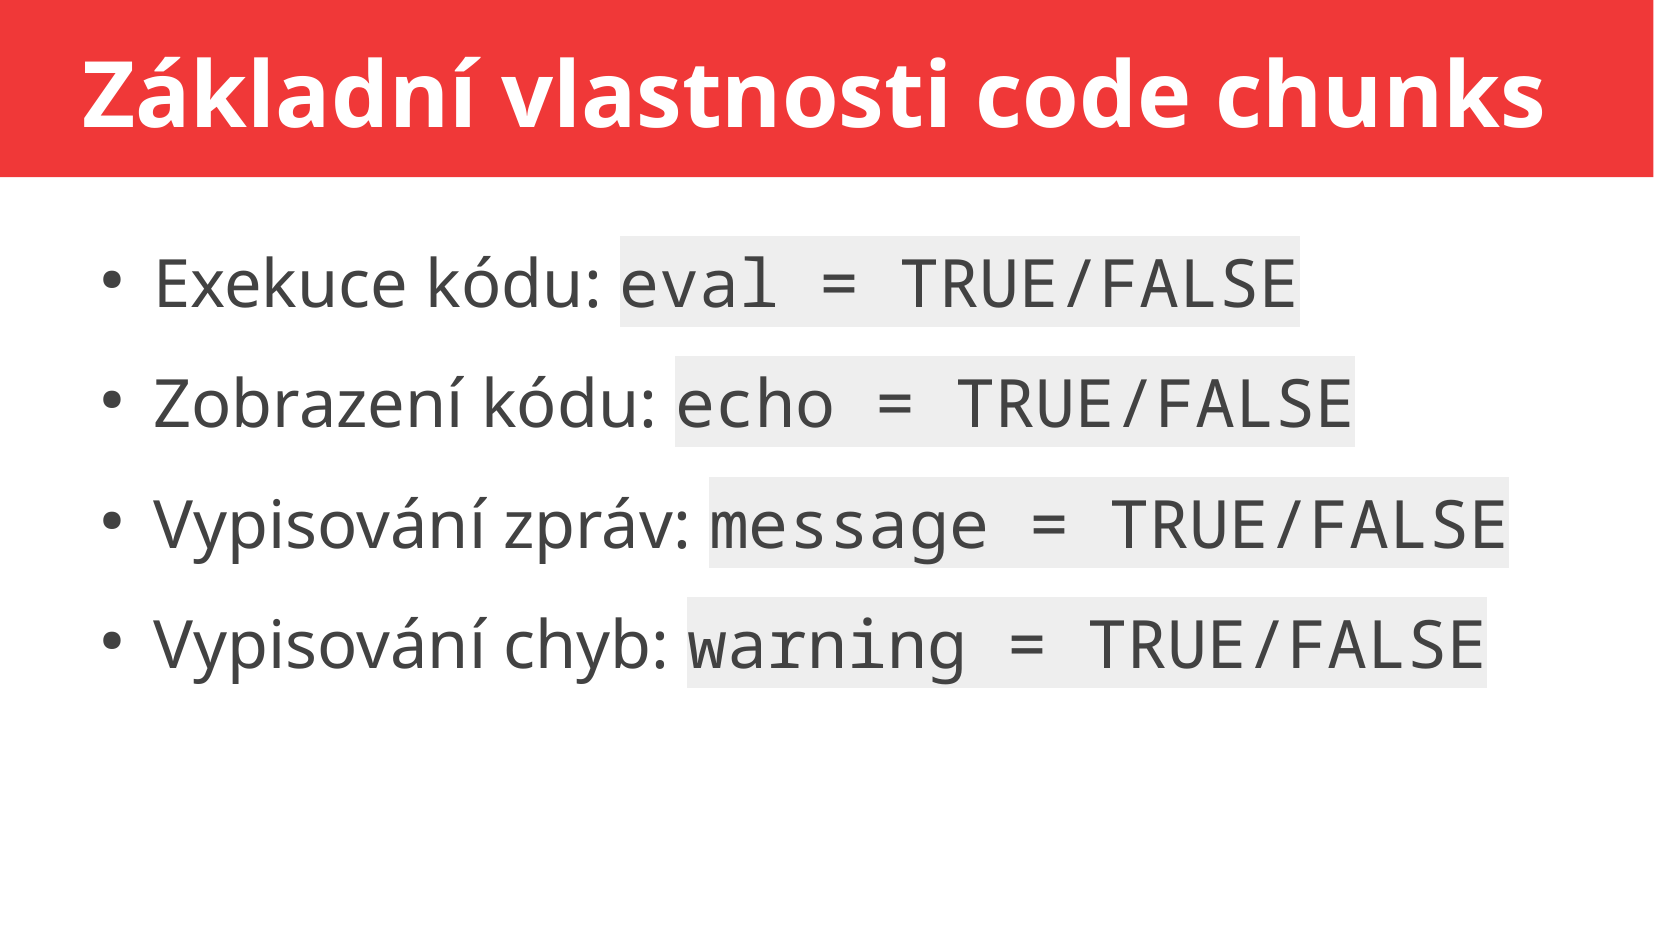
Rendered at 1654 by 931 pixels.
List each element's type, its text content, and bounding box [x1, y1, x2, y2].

list Exekuce kódu: eval = TRUE/FALSE Zobrazení kódu: echo = TRUE/FALSE Vypisování zpráv: message = TRUE/FALSE Vypisování chyb: warning = TRUE/FALSE [82, 236, 1563, 810]
title Základní vlastnosti code chunks [82, 14, 1571, 171]
